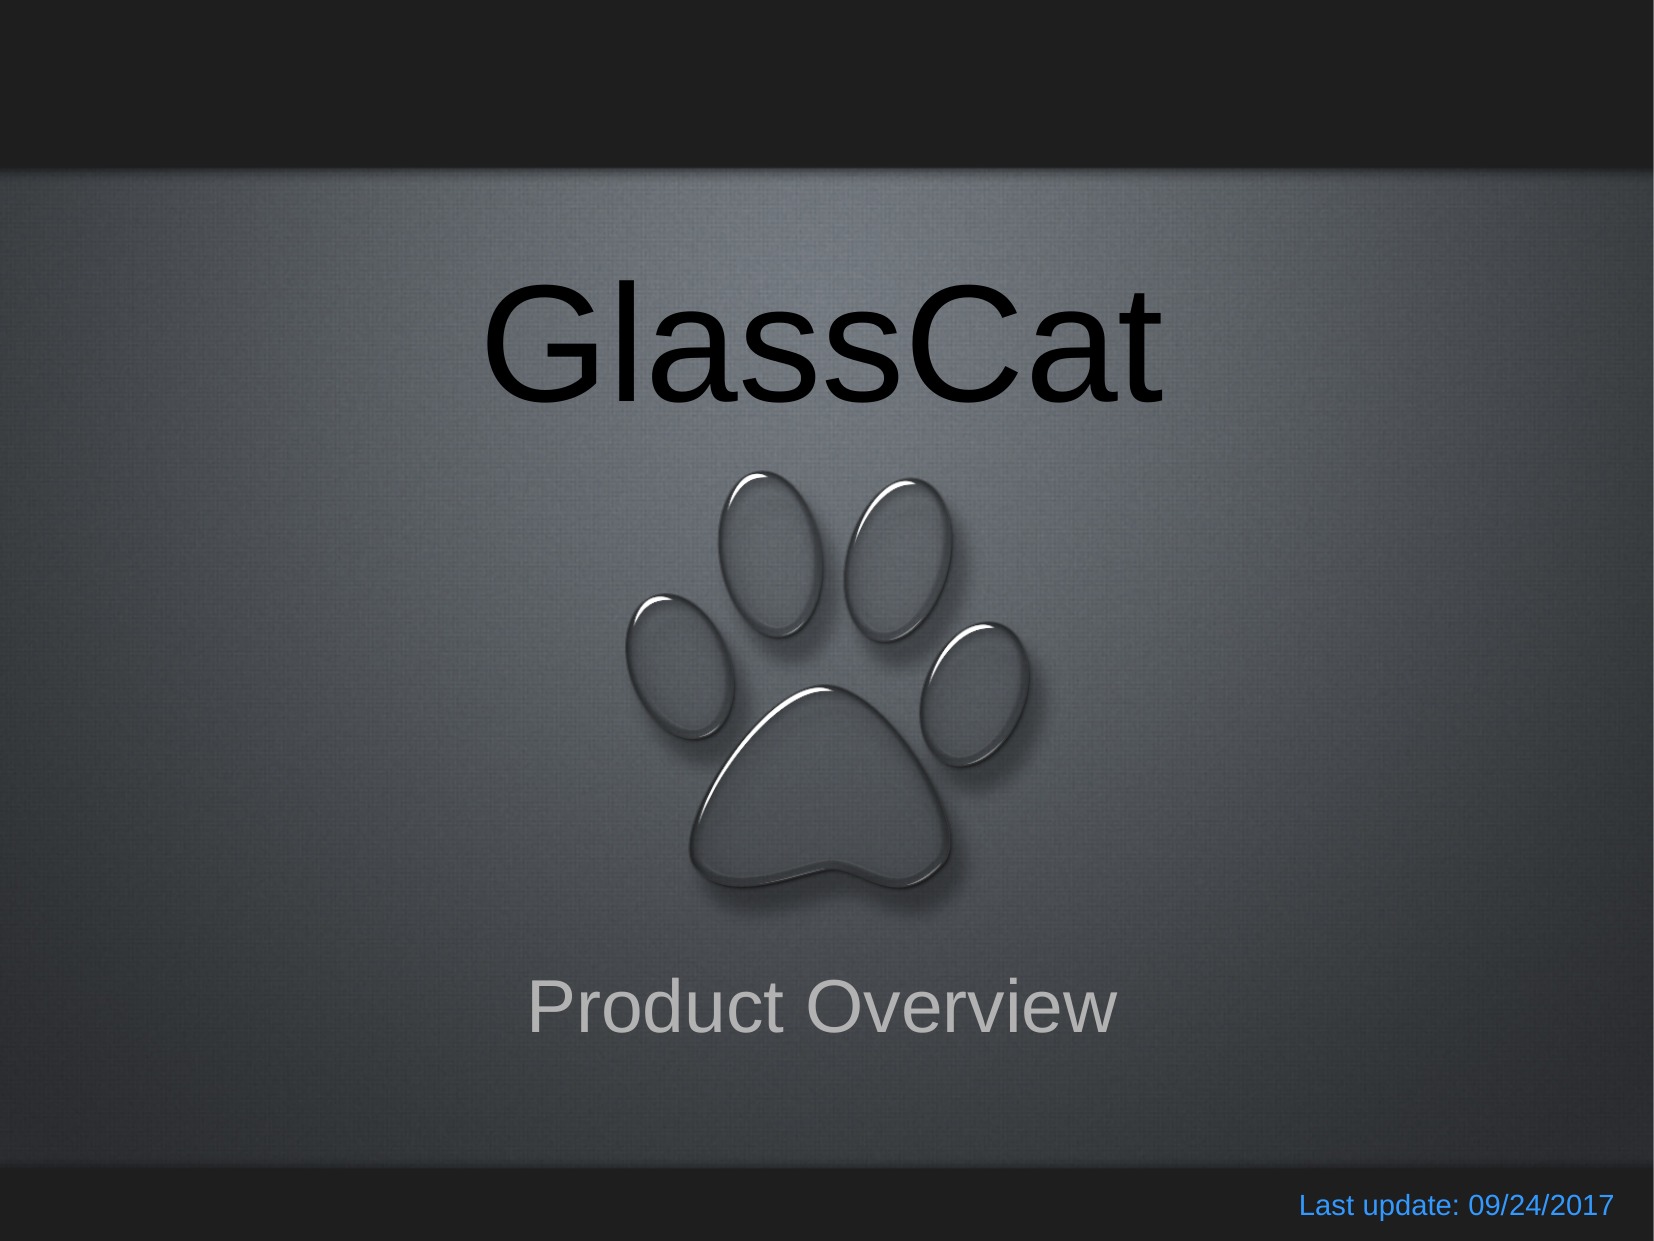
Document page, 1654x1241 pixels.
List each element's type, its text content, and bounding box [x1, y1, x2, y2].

text_box Last update: 09/24/2017 [744, 1181, 1630, 1229]
picture [0, 0, 1654, 1241]
text_box GlassCat [120, 243, 1524, 491]
text_box Product Overview [120, 957, 1524, 1087]
